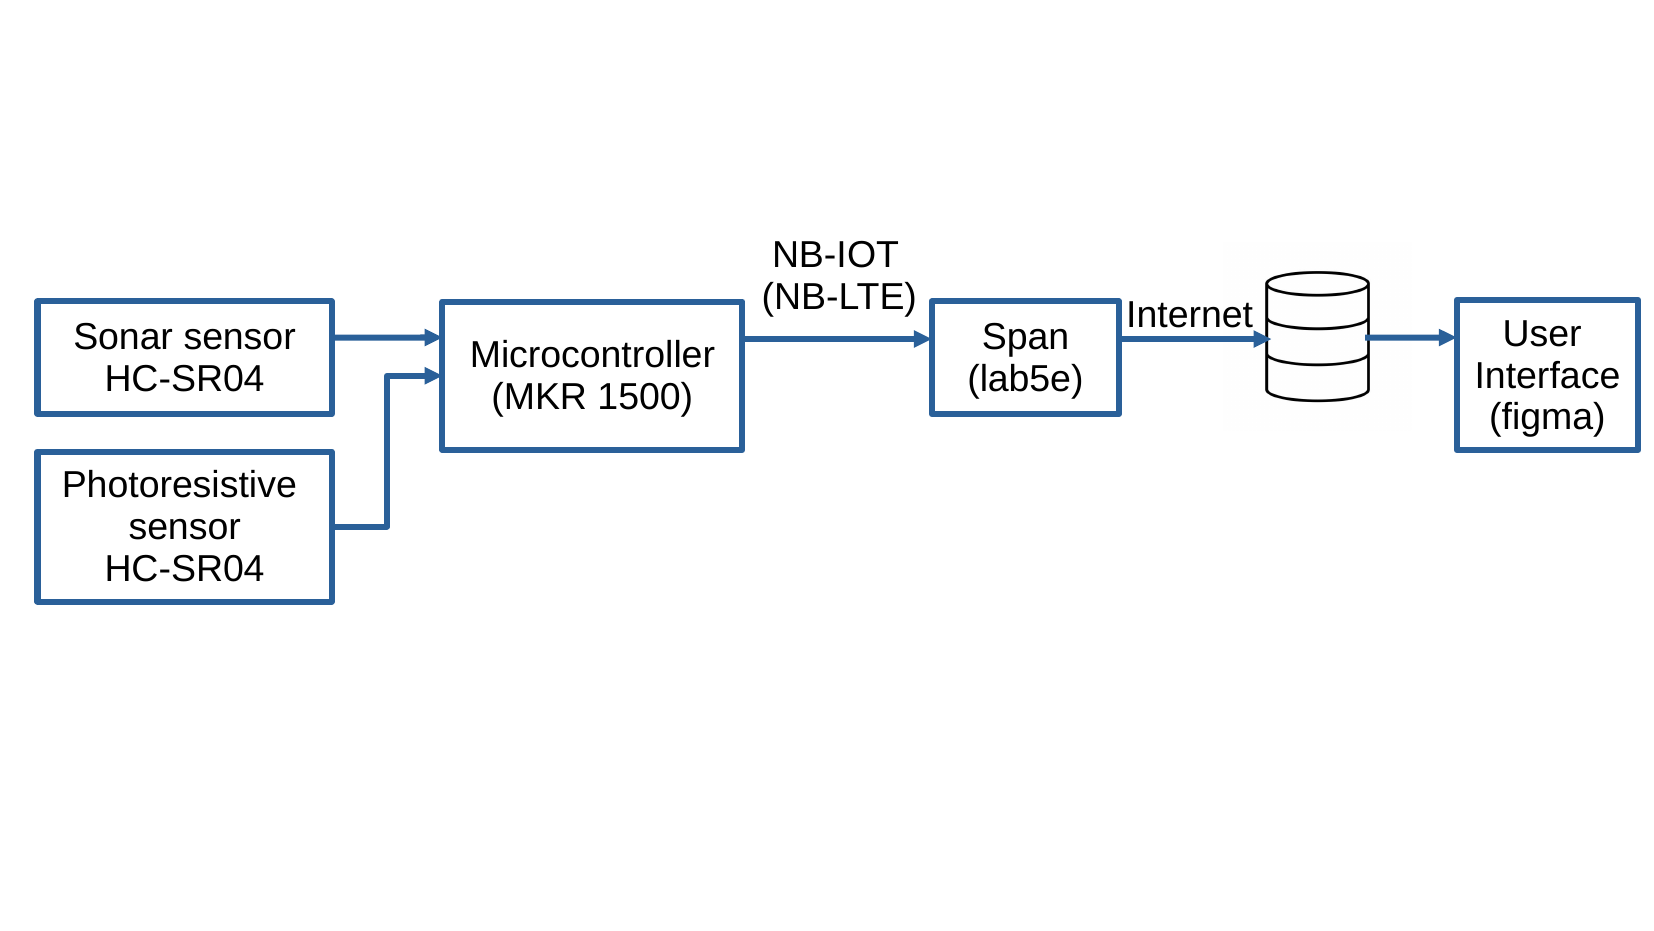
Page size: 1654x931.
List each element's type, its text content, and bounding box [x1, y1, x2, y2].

text_box Photoresistive sensor HC-SR04 [37, 451, 332, 602]
text_box Span (lab5e) [931, 301, 1120, 414]
text_box User Interface (figma) [1456, 300, 1639, 451]
text_box Sonar sensor HC-SR04 [37, 301, 332, 414]
text_box Internet [1111, 286, 1337, 343]
picture [1223, 242, 1412, 431]
text_box Microcontroller (MKR 1500) [442, 301, 743, 451]
text_box NB-IOT (NB-LTE) [746, 226, 972, 326]
